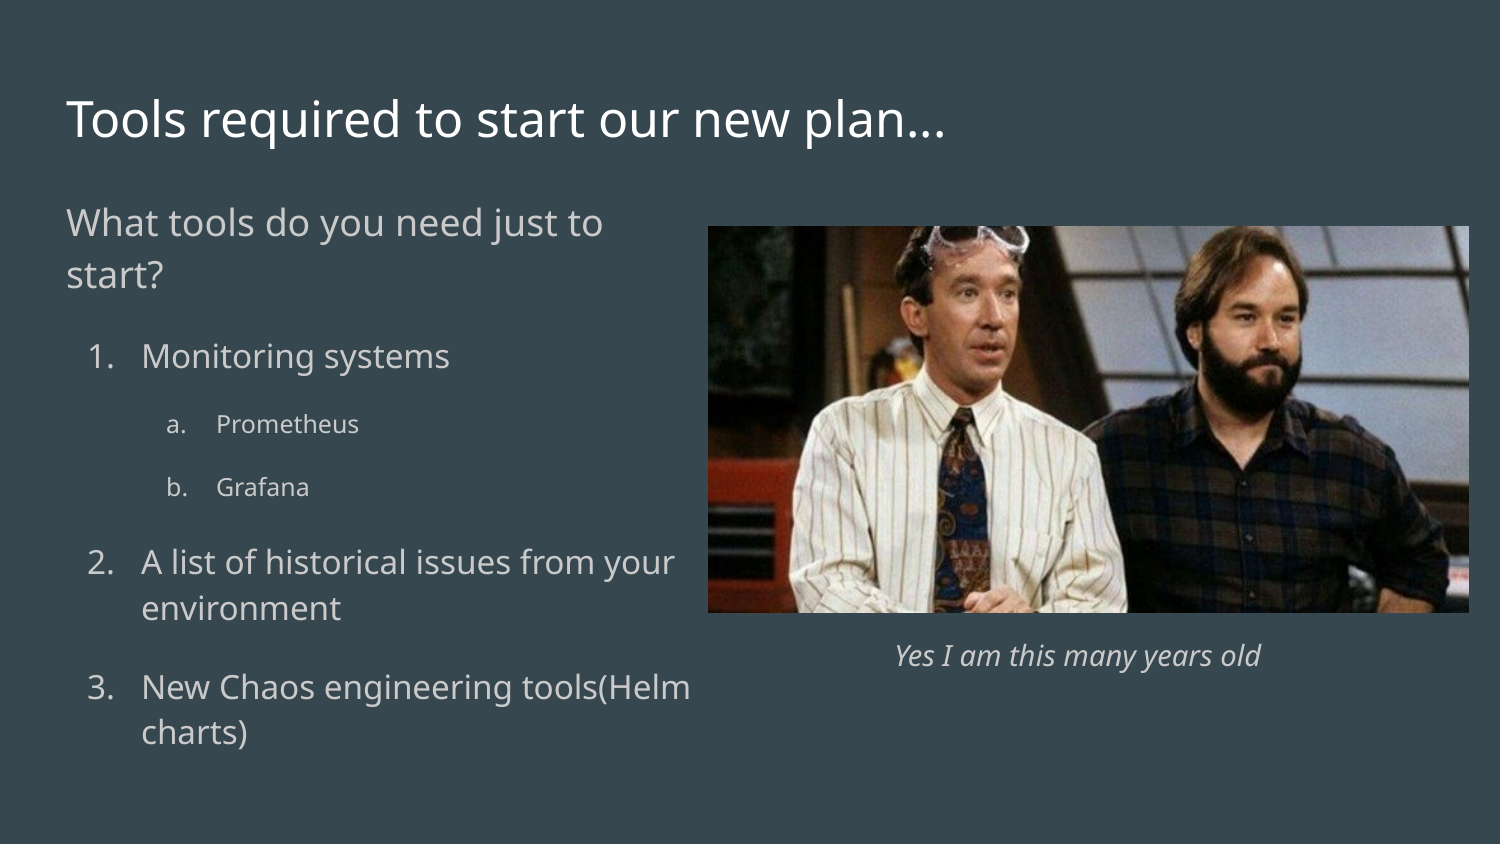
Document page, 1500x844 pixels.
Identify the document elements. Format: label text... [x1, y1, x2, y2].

text_box Yes I am this many years old [811, 622, 1345, 666]
list What tools do you need just to start? Monitoring systems Prometheus Grafana A list of historical issues from your environment New Chaos engineering tools(Helm charts) [51, 177, 722, 736]
title Tools required to start our new plan... [51, 72, 1195, 196]
picture [708, 226, 1469, 613]
